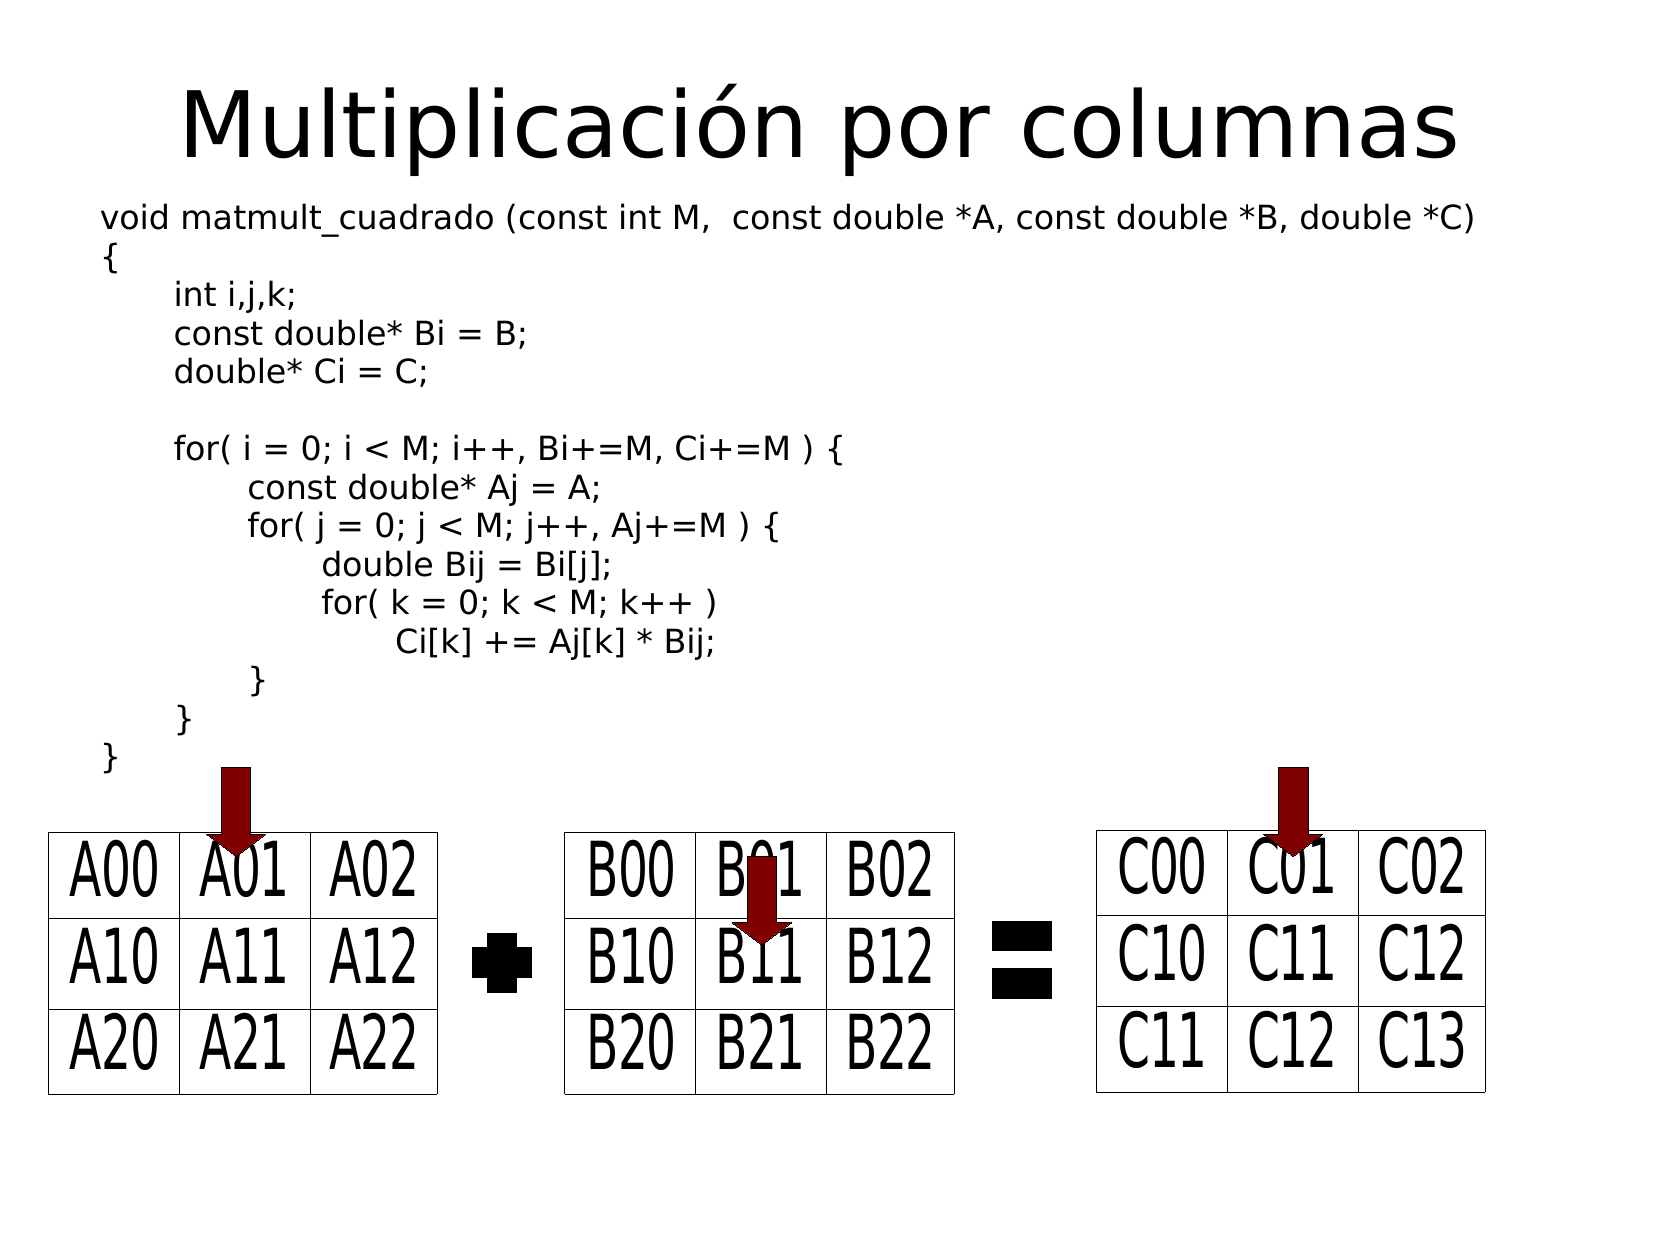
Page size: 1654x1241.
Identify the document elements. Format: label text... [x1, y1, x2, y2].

chart [561, 1034, 960, 1101]
text_box [206, 767, 266, 857]
chart [44, 826, 443, 1101]
text_box [1263, 767, 1323, 857]
chart [1092, 1034, 1491, 1099]
text_box [732, 856, 792, 945]
title Multiplicación por columnas [76, 29, 1565, 222]
text_box void matmult_cuadrado (const int M, const double *A, const double *B, double *C) { int i,j,k; const double* Bi = B; double* Ci = C; for( i = 0; i < M; i++, Bi+=M, Ci+=M ) { const double* Aj = A; for( j = 0; j < M; j++, Aj+=M ) { double Bij = Bi[j]; for( k = 0; k < M; k++ ) Ci[k] += Aj[k] * Bij; } } } [84, 191, 1595, 1034]
